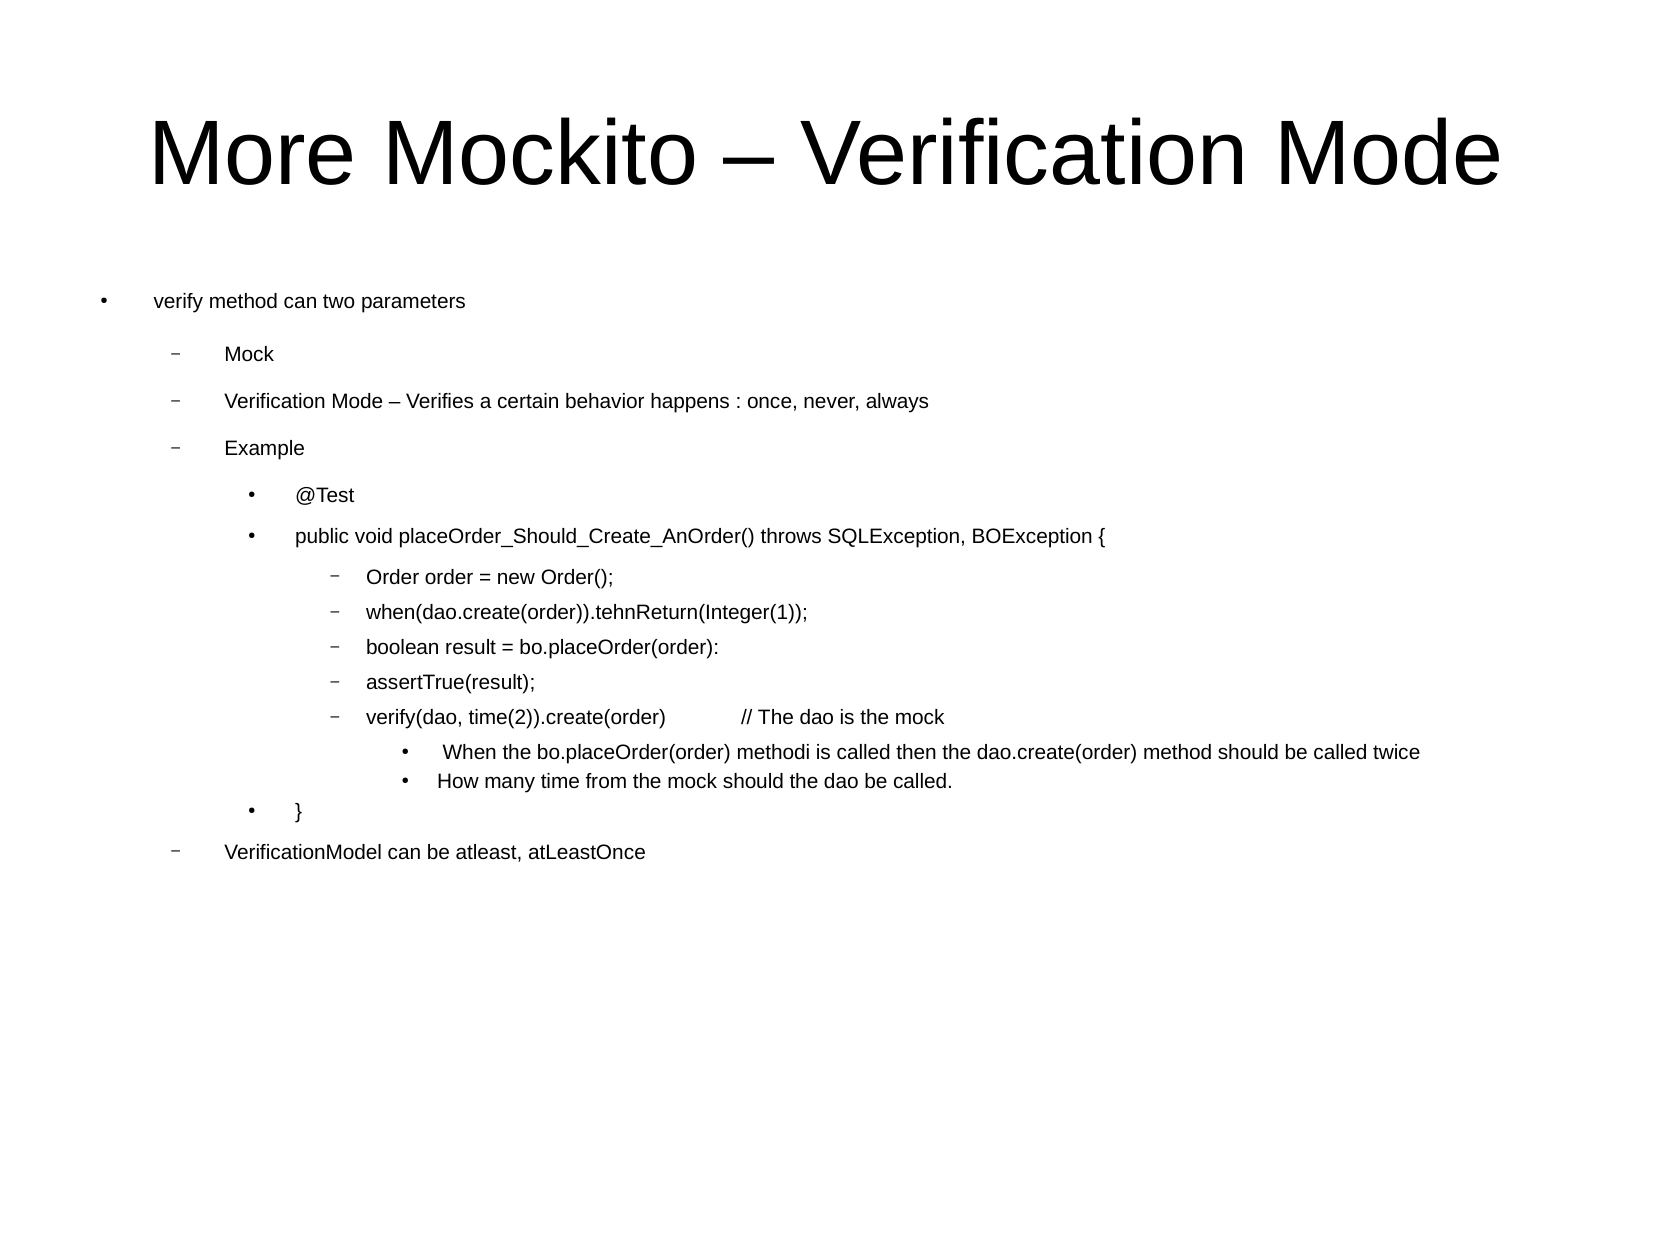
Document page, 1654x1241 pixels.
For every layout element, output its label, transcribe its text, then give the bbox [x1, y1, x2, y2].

title More Mockito – Verification Mode [82, 49, 1571, 257]
list verify method can two parameters Mock Verification Mode – Verifies a certain behavior happens : once, never, always Example @Test public void placeOrder_Should_Create_AnOrder() throws SQLException, BOException { Order order = new Order(); when(dao.create(order)).tehnReturn(Integer(1)); boolean result = bo.placeOrder(order): assertTrue(result); verify(dao, time(2)).create(order) // The dao is the mock When the bo.placeOrder(order) methodi is called then the dao.create(order) method should be called twice How many time from the mock should the dao be called. } VerificationModel can be atleast, atLeastOnce [82, 290, 1636, 1231]
